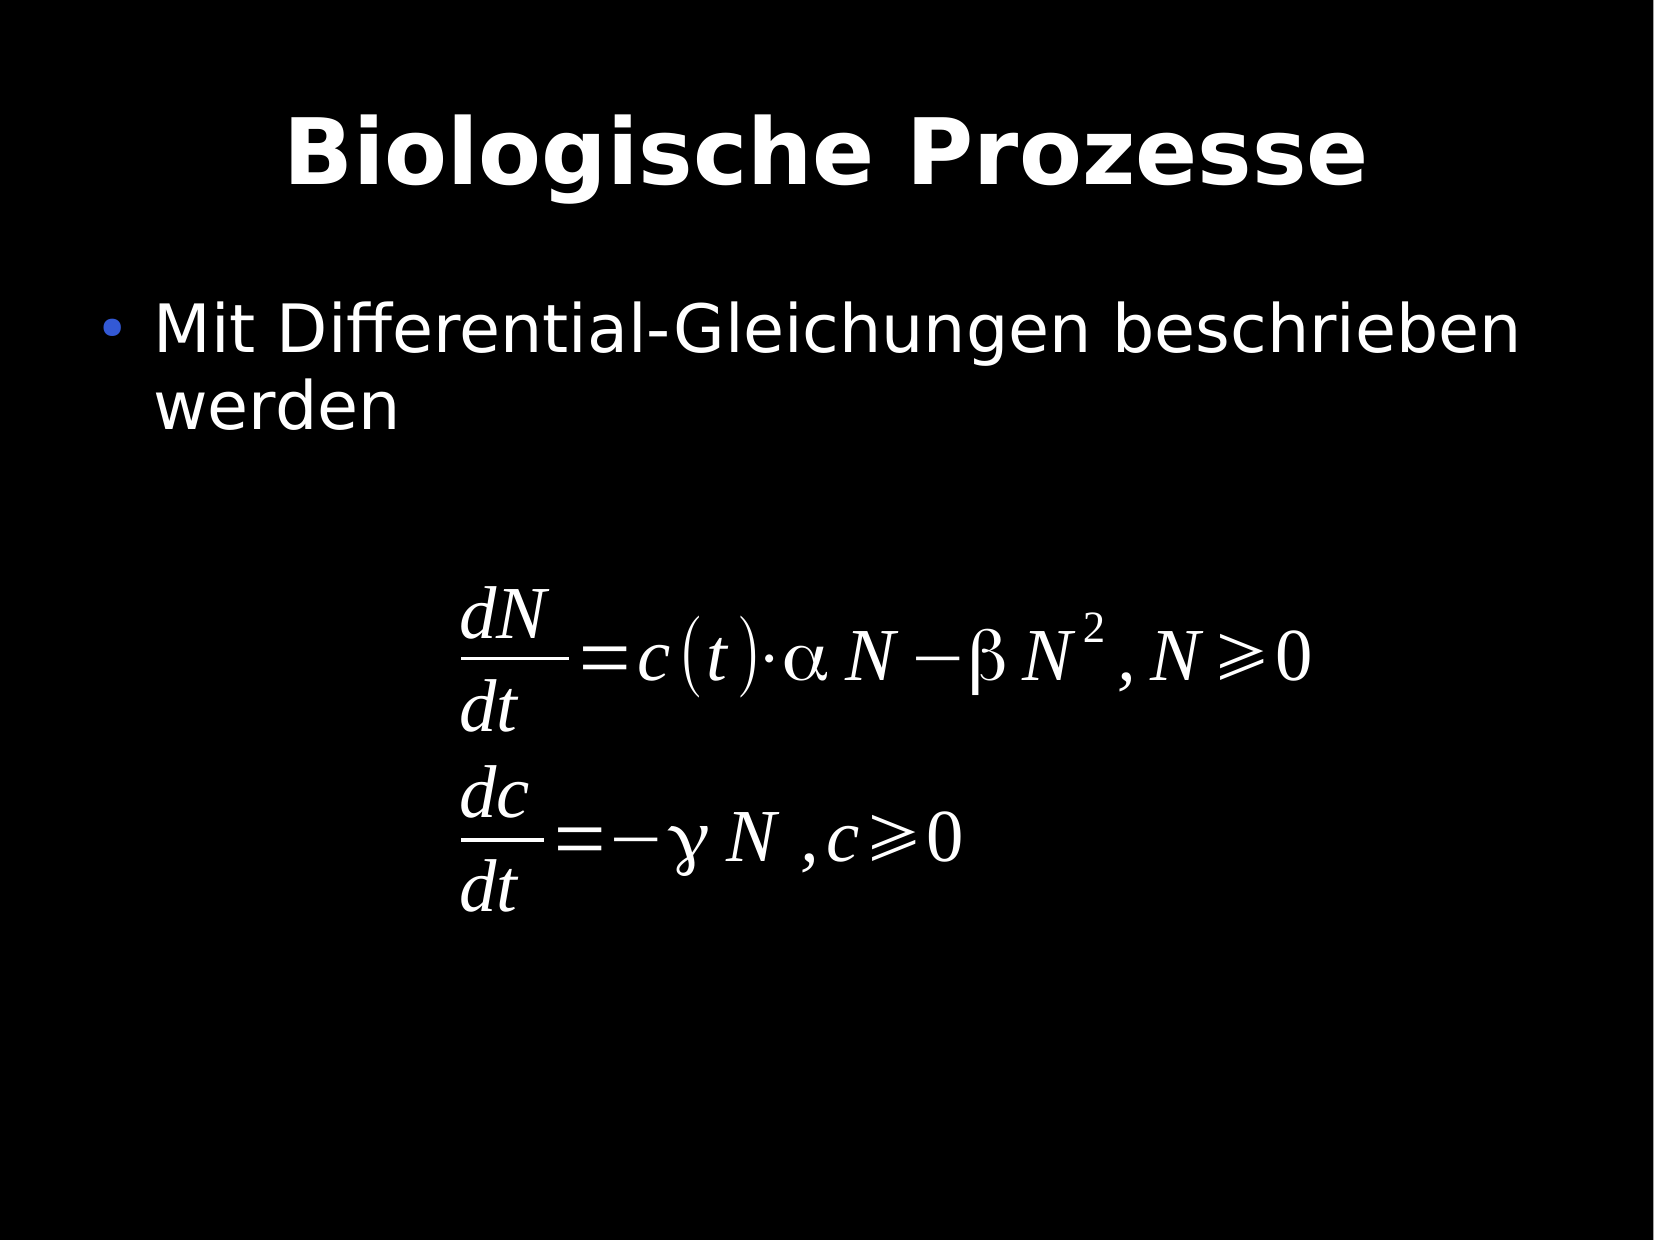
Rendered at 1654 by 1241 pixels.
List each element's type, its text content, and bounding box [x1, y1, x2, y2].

chart [451, 570, 1319, 928]
list Mit Differential-Gleichungen beschrieben werden [82, 290, 1538, 1010]
title Biologische Prozesse [82, 49, 1571, 257]
